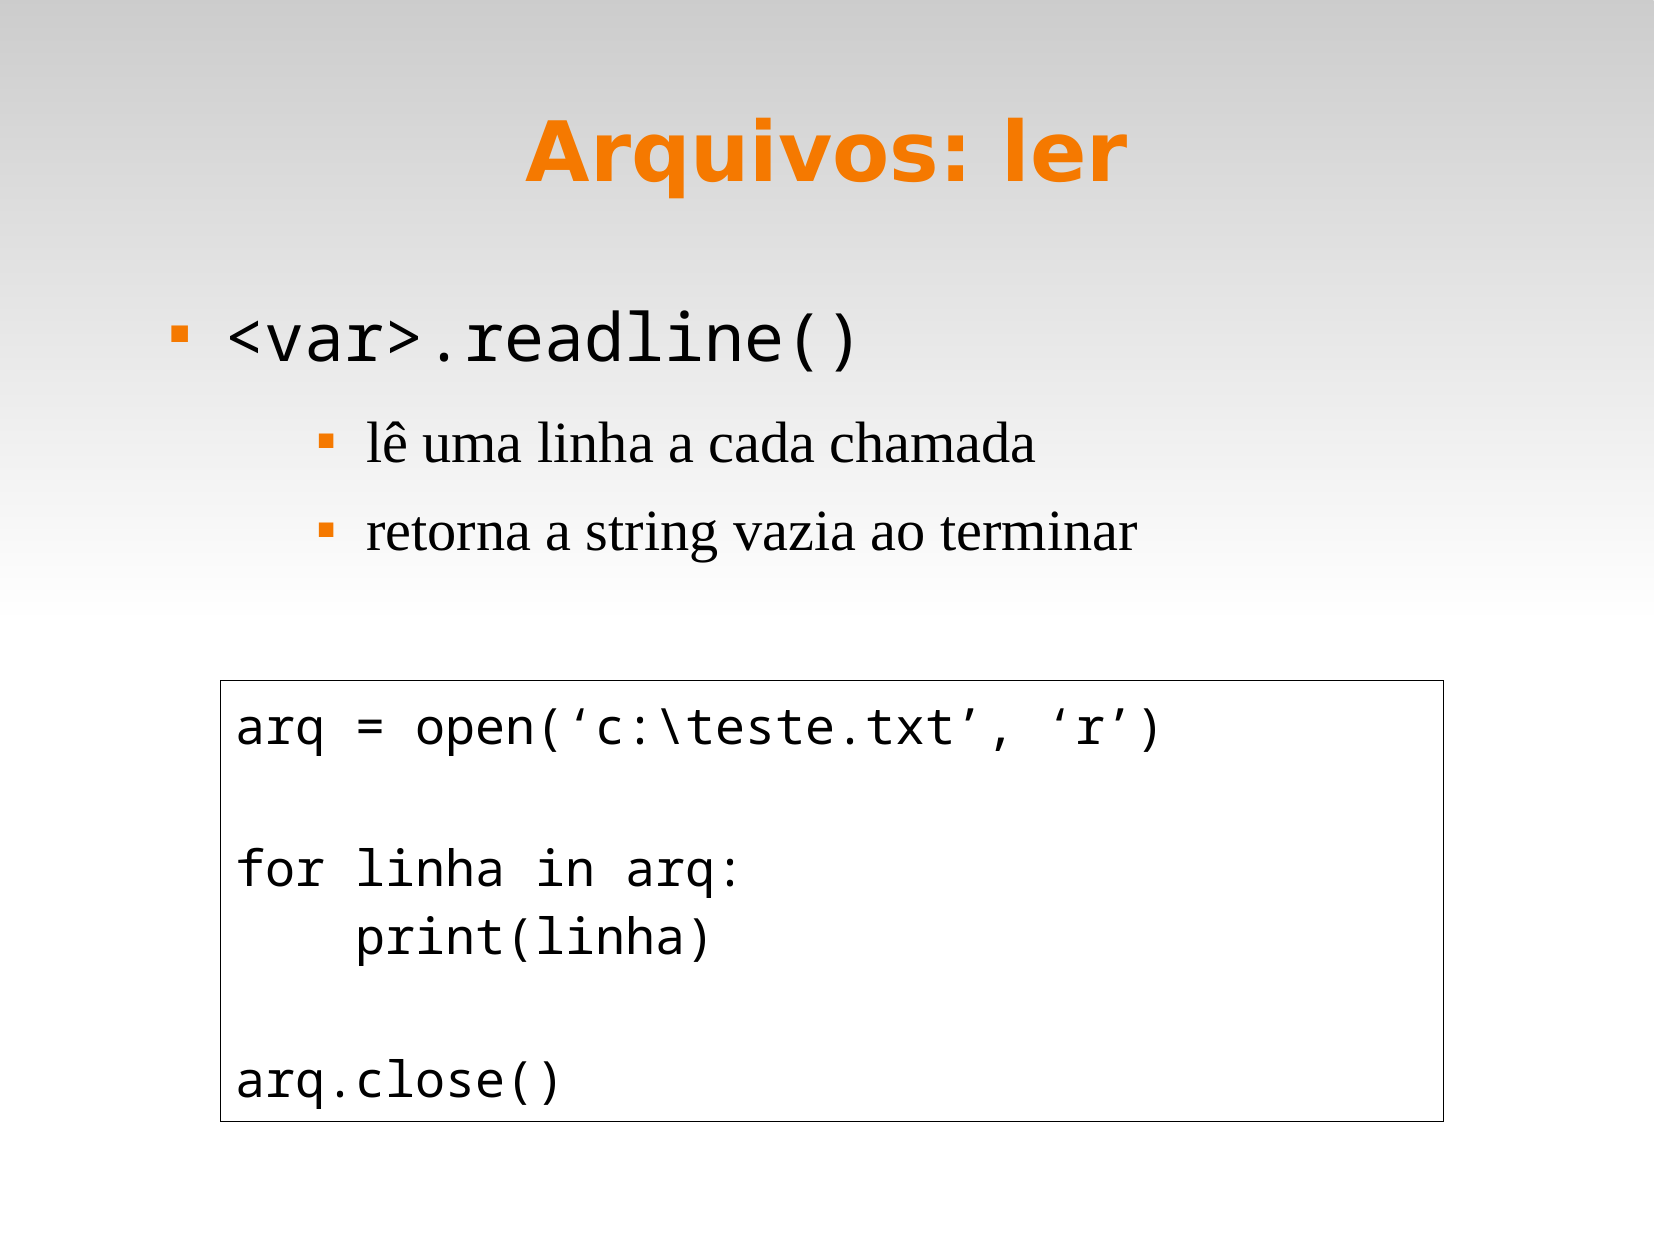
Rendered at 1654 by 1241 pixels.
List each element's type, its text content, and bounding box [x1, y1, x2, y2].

text_box arq = open(‘c:\teste.txt’, ‘r’) for linha in arq: print(linha) arq.close() [220, 680, 1444, 1122]
title Arquivos: ler [82, 49, 1571, 257]
list <var>.readline() lê uma linha a cada chamada retorna a string vazia ao terminar [82, 290, 1571, 1189]
